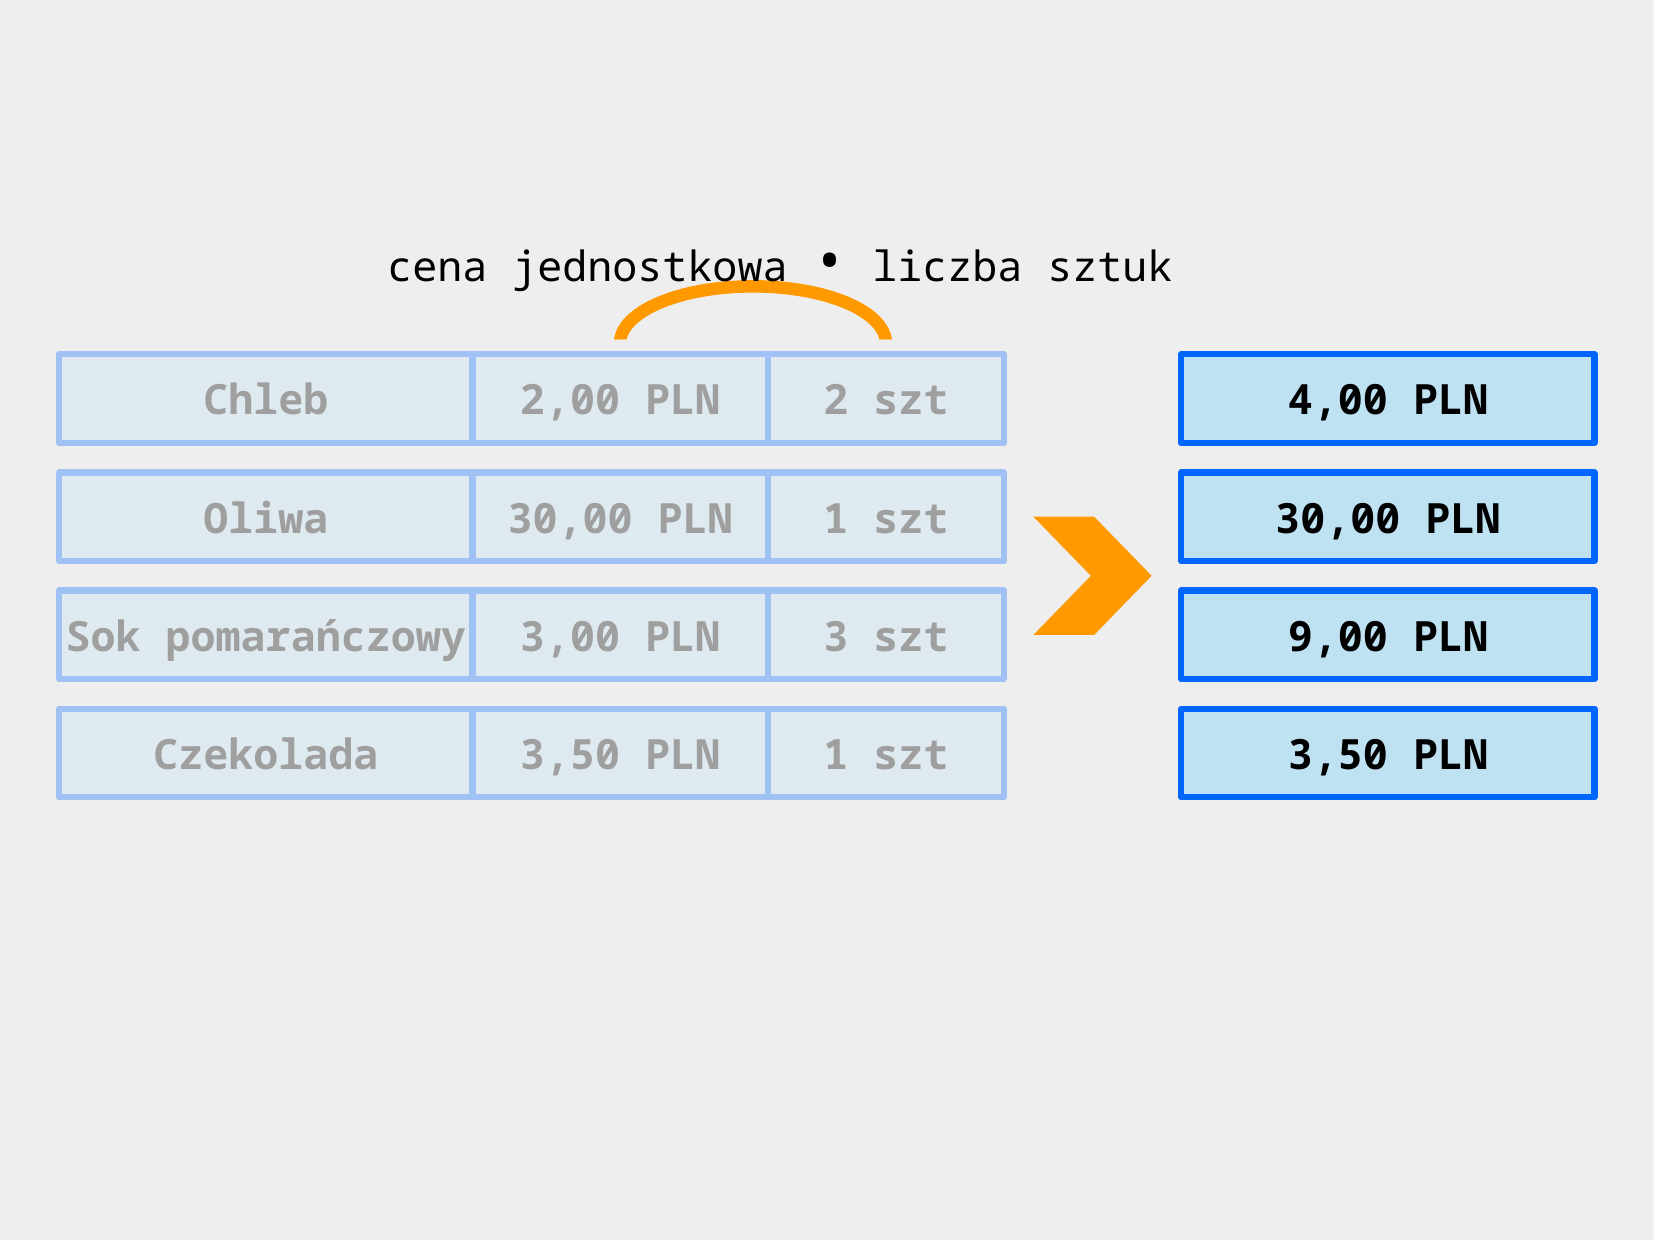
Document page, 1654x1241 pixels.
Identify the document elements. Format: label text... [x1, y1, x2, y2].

text_box cena jednostkowa • liczba sztuk [372, 211, 1062, 286]
text_box [34, 339, 1152, 832]
text_box 9,00 PLN [1181, 590, 1595, 680]
text_box 3,50 PLN [1181, 708, 1595, 798]
text_box 4,00 PLN [1181, 354, 1595, 443]
text_box 30,00 PLN [1181, 472, 1595, 562]
